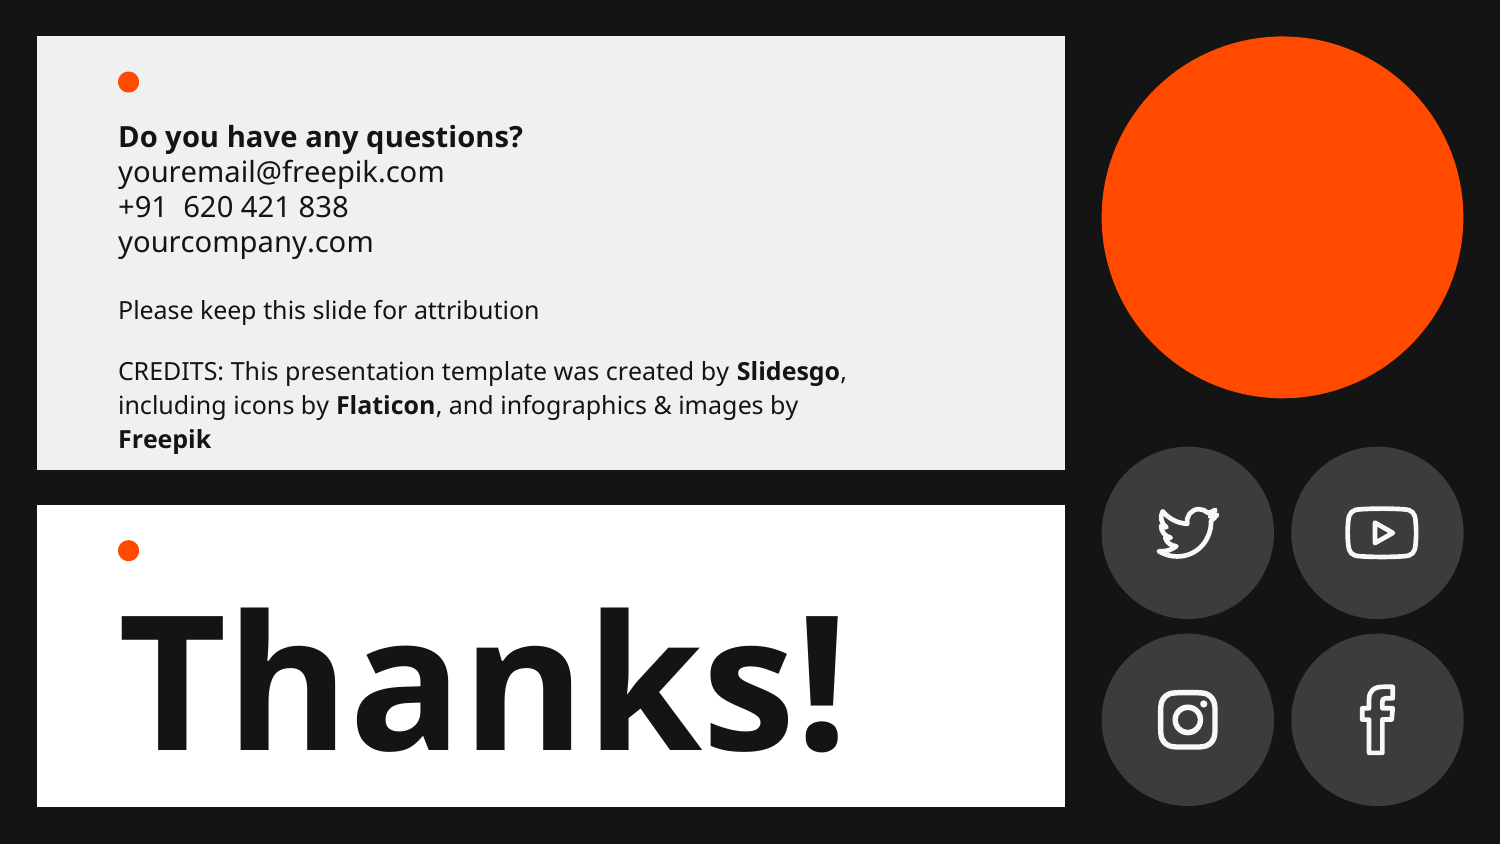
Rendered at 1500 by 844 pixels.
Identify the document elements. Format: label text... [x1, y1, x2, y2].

text_box Please keep this slide for attribution [118, 294, 706, 342]
text_box [118, 71, 140, 93]
text_box [118, 540, 140, 562]
subtitle Do you have any questions? youremail@freepik.com +91 620 421 838 yourcompany.com [118, 118, 751, 259]
text_box [1101, 36, 1464, 399]
title Thanks! [118, 600, 970, 785]
text_box [1291, 446, 1464, 620]
text_box [1101, 633, 1274, 806]
text_box [1101, 446, 1274, 620]
text_box [1291, 633, 1464, 806]
